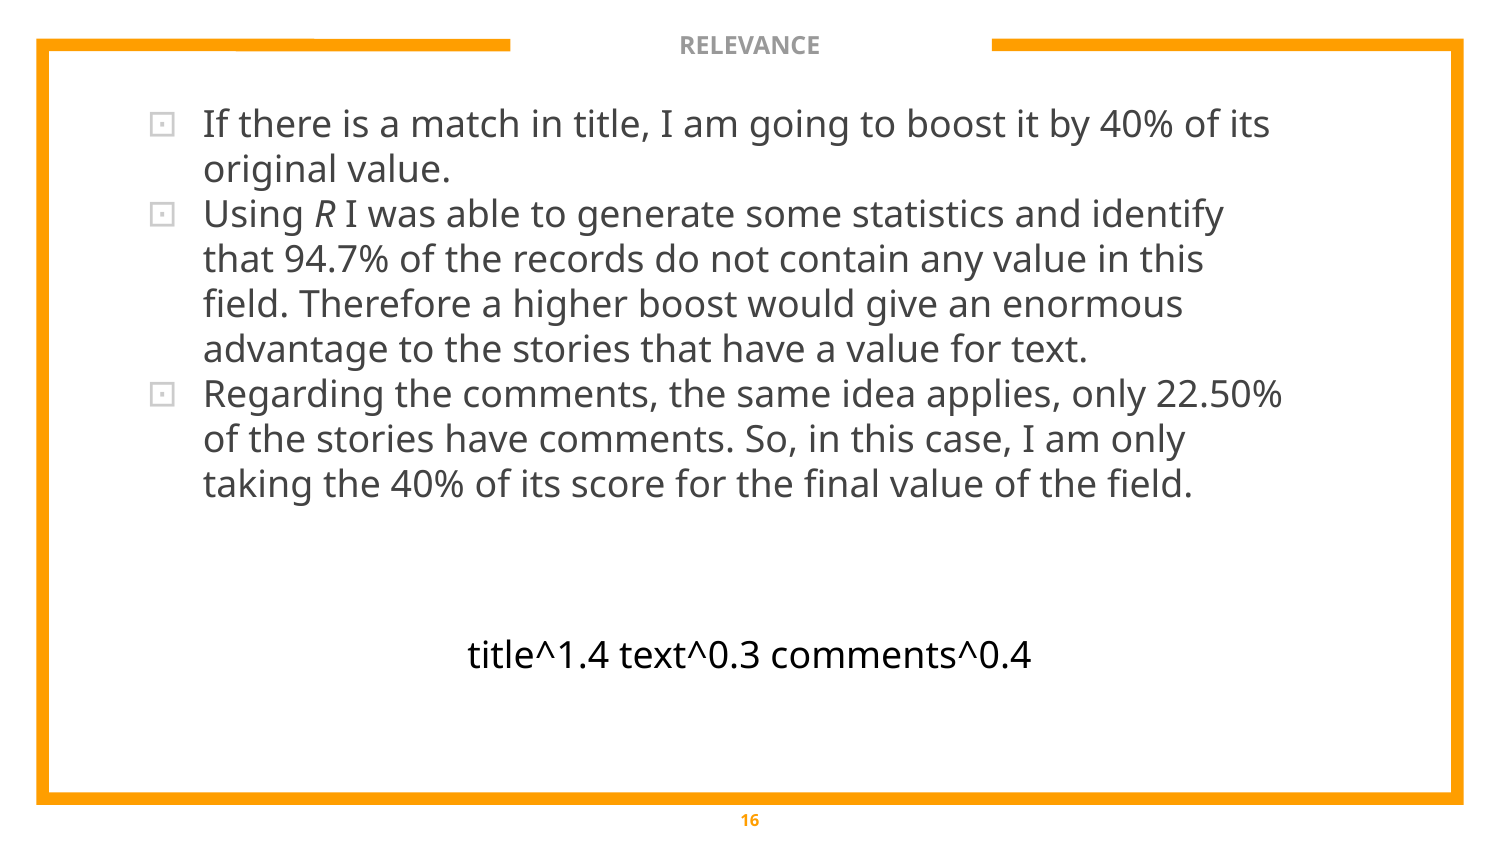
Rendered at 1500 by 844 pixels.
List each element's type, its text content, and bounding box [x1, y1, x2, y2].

list If there is a match in title, I am going to boost it by 40% of its original value. Using R I was able to generate some statistics and identify that 94.7% of the records do not contain any value in this field. Therefore a higher boost would give an enormous advantage to the stories that have a value for text. Regarding the comments, the same idea applies, only 22.50% of the stories have comments. So, in this case, I am only taking the 40% of its score for the final value of the field. [112, 84, 1313, 530]
title RELEVANCE [531, 15, 969, 84]
slide_number <number> [0, 798, 1500, 844]
text_box title^1.4 text^0.3 comments^0.4 [279, 616, 1220, 704]
